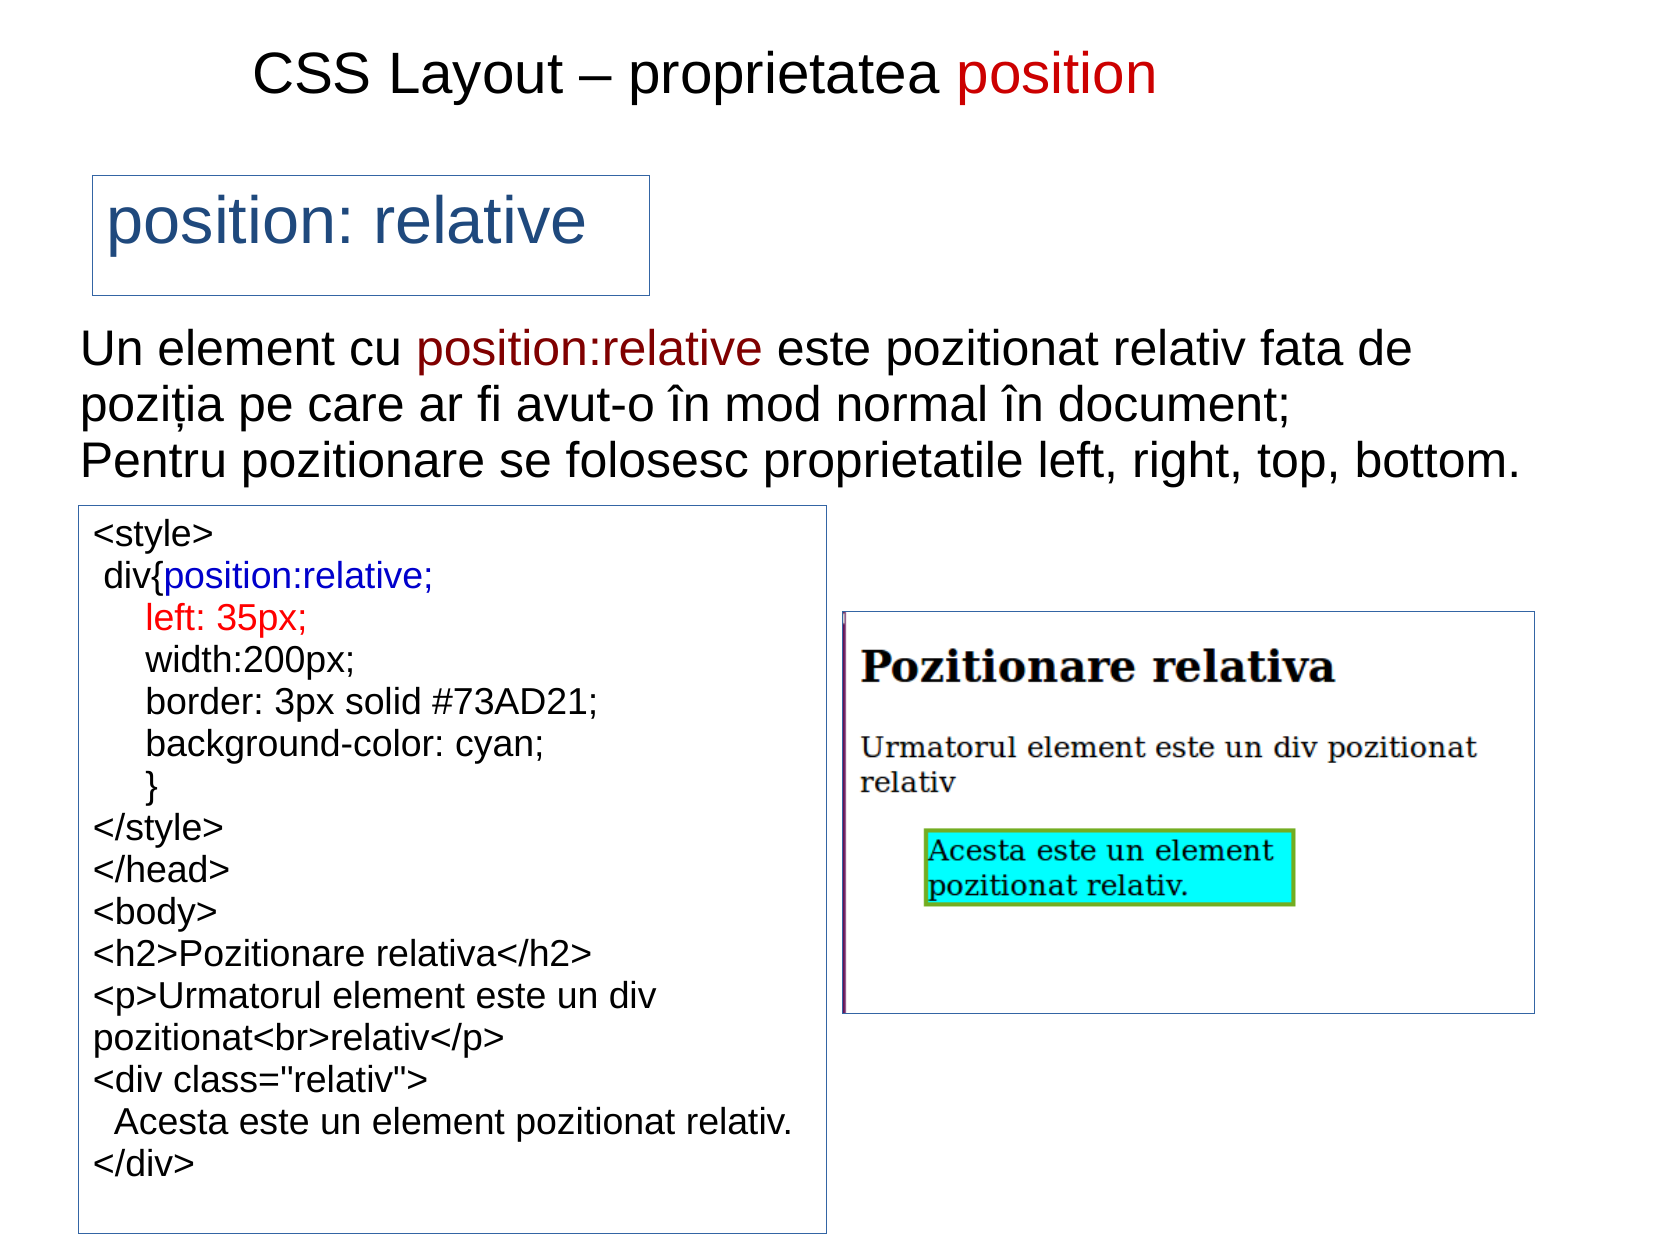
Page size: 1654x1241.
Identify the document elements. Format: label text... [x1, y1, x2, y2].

text_box position: relative [92, 175, 650, 296]
picture [842, 611, 1535, 1014]
text_box Un element cu position:relative este pozitionat relativ fata de poziția pe care ar fi avut-o în mod normal în document; Pentru pozitionare se folosesc proprietatile left, right, top, bottom. [64, 312, 1538, 551]
text_box <style> div{position:relative; left: 35px; width:200px; border: 3px solid #73AD21; background-color: cyan; } </style> </head> <body> <h2>Pozitionare relativa</h2> <p>Urmatorul element este un div pozitionat<br>relativ</p> <div class="relativ"> Acesta este un element pozitionat relativ. </div> [78, 505, 827, 1234]
text_box CSS Layout – proprietatea position [237, 33, 1174, 114]
